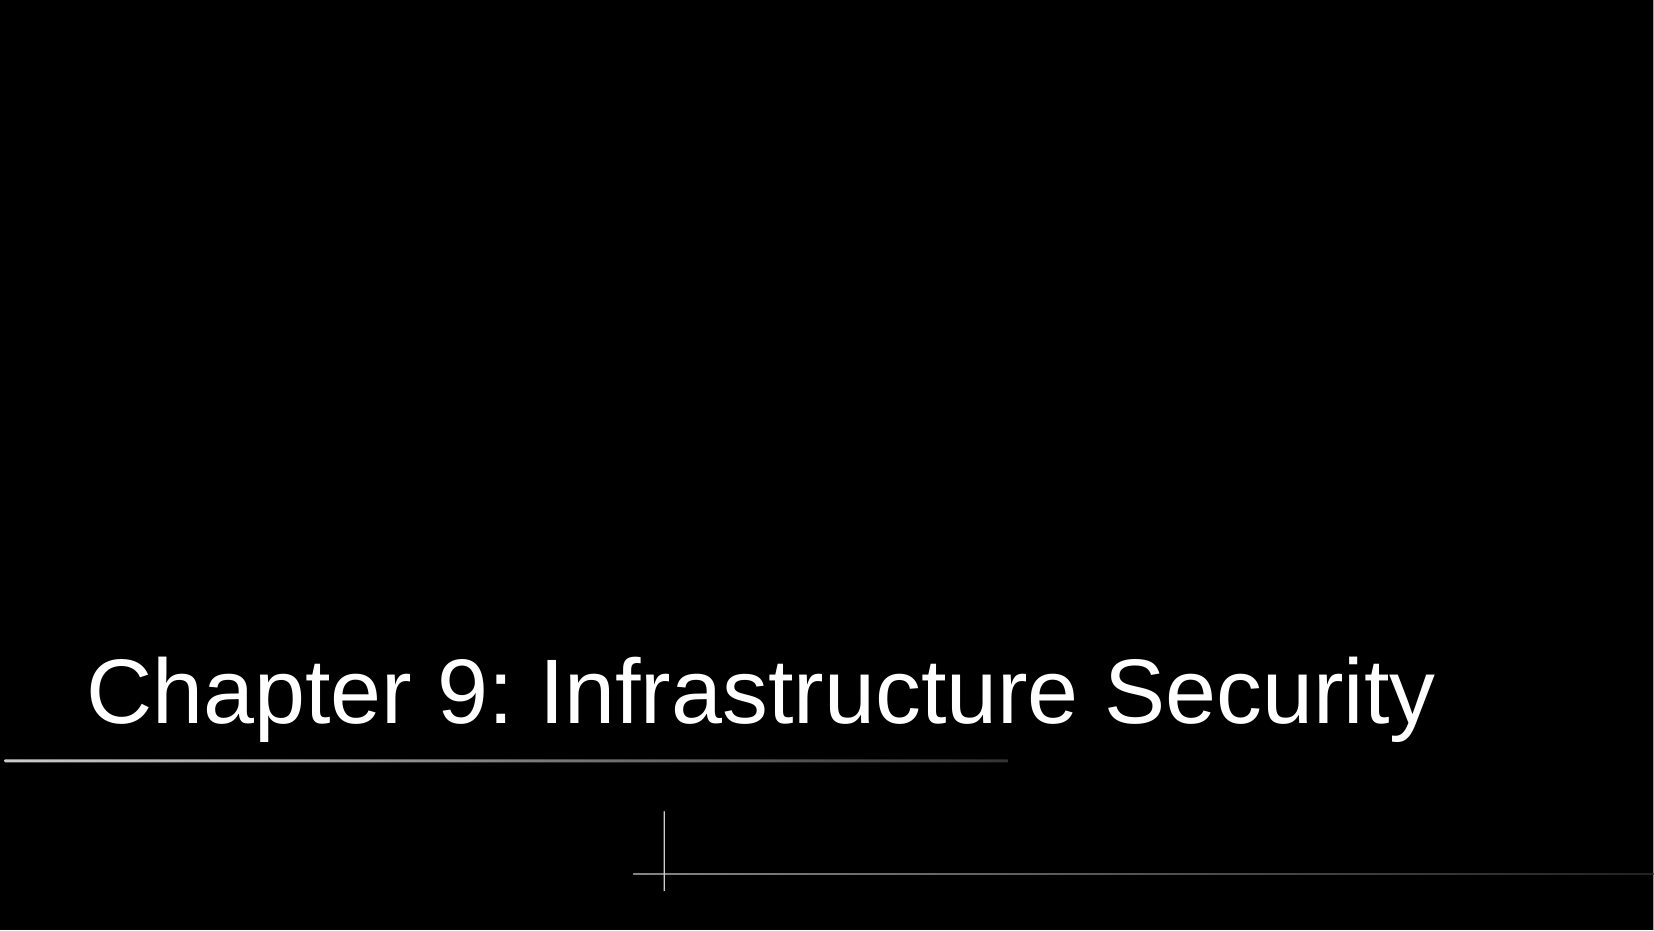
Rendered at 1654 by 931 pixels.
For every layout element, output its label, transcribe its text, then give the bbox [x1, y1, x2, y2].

title Chapter 9: Infrastructure Security [23, 637, 1501, 746]
